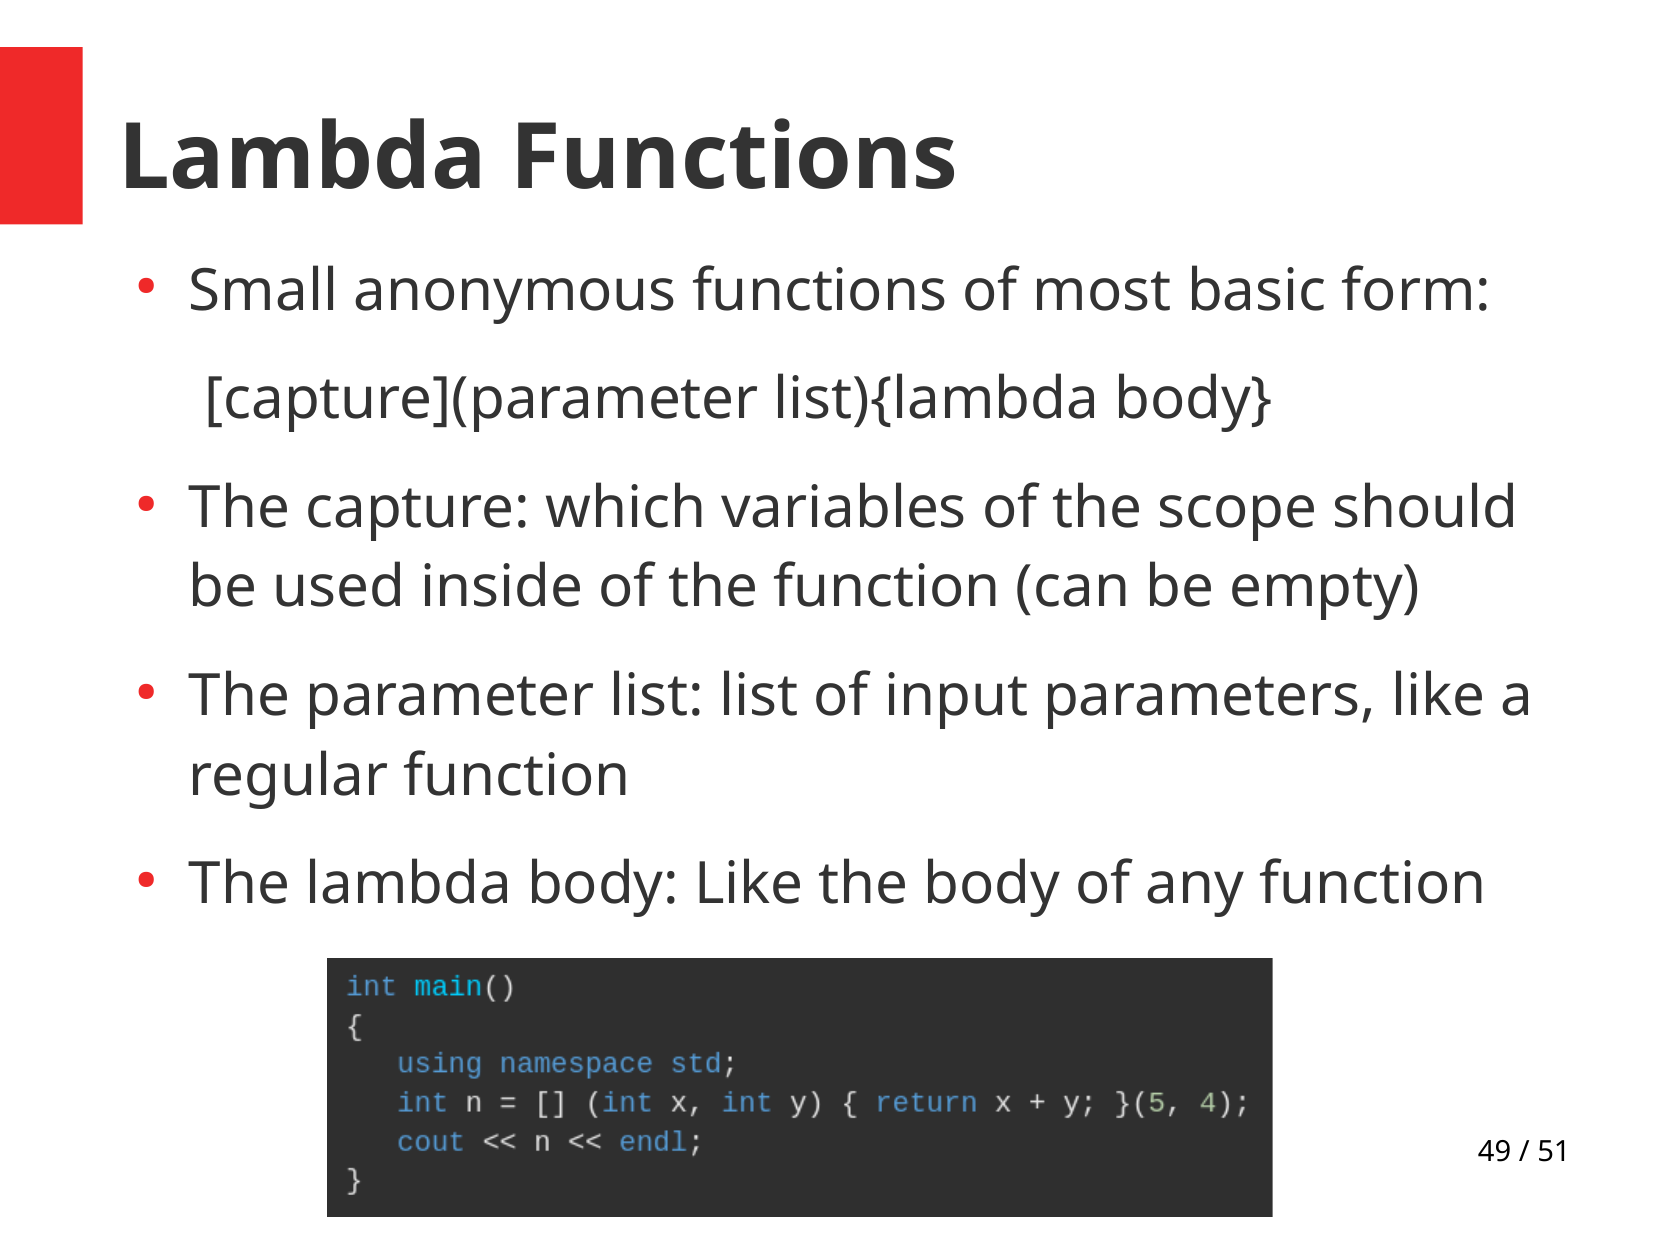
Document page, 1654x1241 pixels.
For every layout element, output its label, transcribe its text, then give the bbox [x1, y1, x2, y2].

title Lambda Functions [118, 49, 1571, 257]
picture [327, 958, 1276, 1217]
list Small anonymous functions of most basic form: [capture](parameter list){lambda body} The capture: which variables of the scope should be used inside of the function (can be empty) The parameter list: list of input parameters, like a regular function The lambda body: Like the body of any function [118, 248, 1536, 968]
